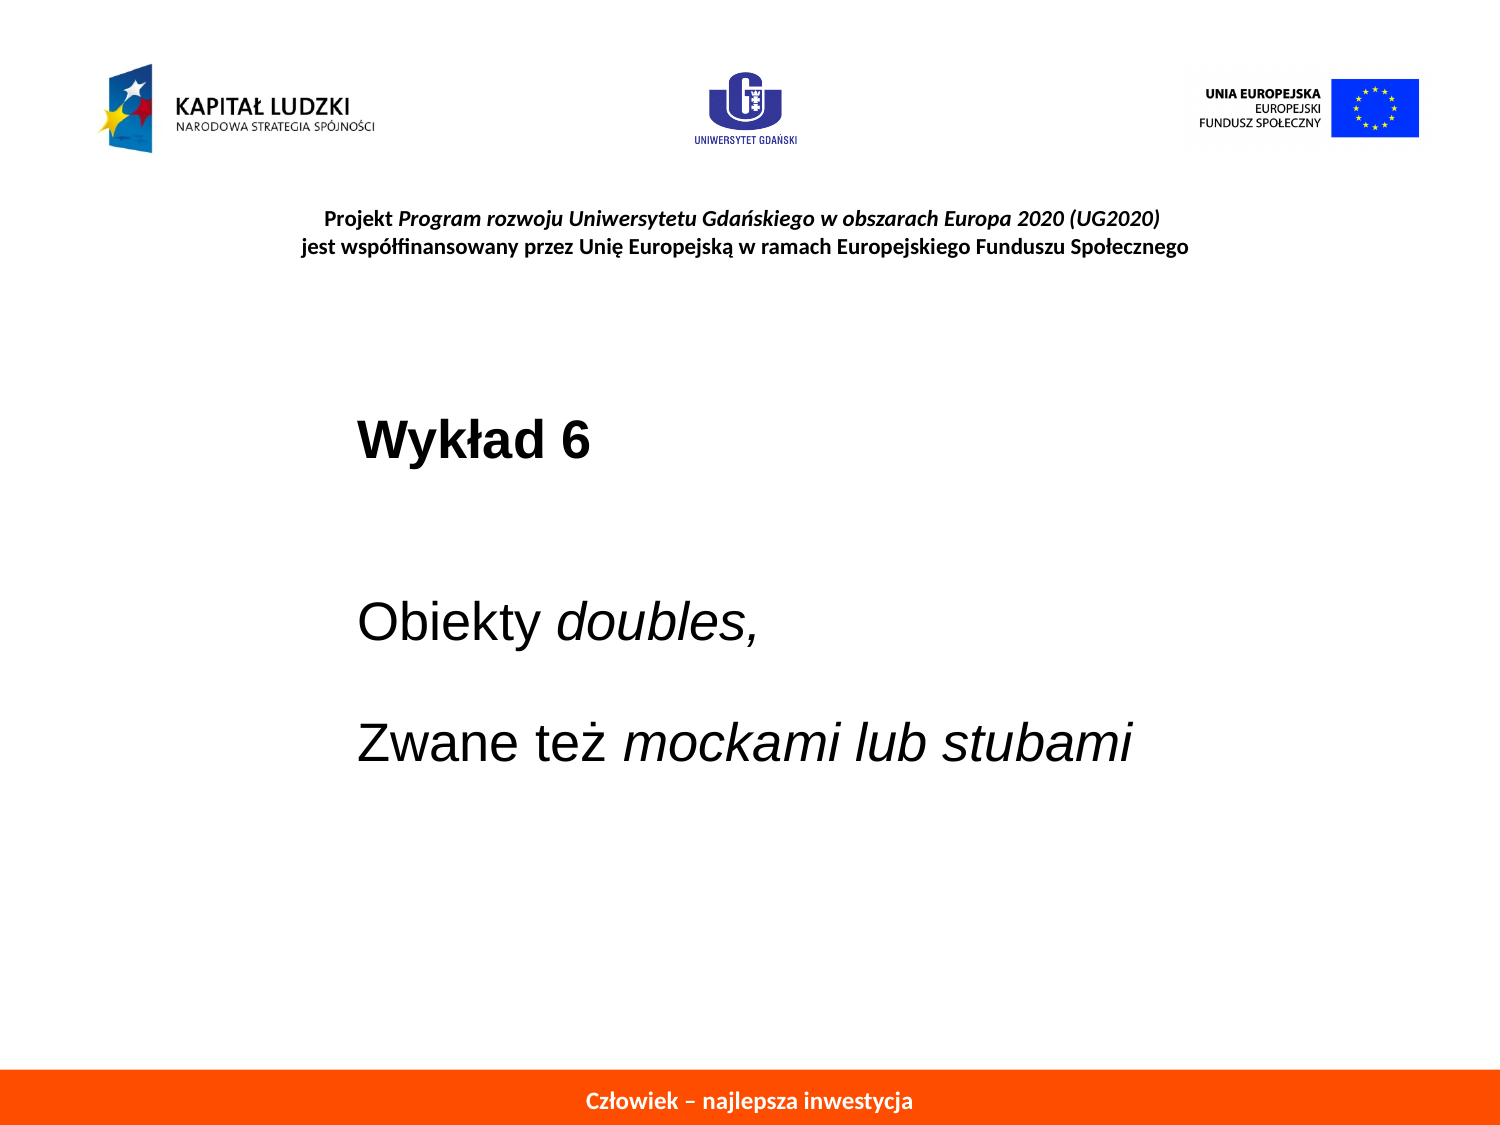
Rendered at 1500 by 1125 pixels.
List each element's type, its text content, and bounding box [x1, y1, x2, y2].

footer Człowiek – najlepsza inwestycja [0, 1069, 1500, 1125]
text_box Projekt Program rozwoju Uniwersytetu Gdańskiego w obszarach Europa 2020 (UG2020) jest współfinansowany przez Unię Europejską w ramach Europejskiego Funduszu Społecznego [53, 196, 1439, 267]
picture [1179, 60, 1439, 156]
picture [53, 19, 418, 196]
text_box Wykład 6 [342, 401, 650, 478]
text_box Obiekty doubles, Zwane też mockami lub stubami [342, 584, 1149, 781]
picture [692, 69, 800, 147]
